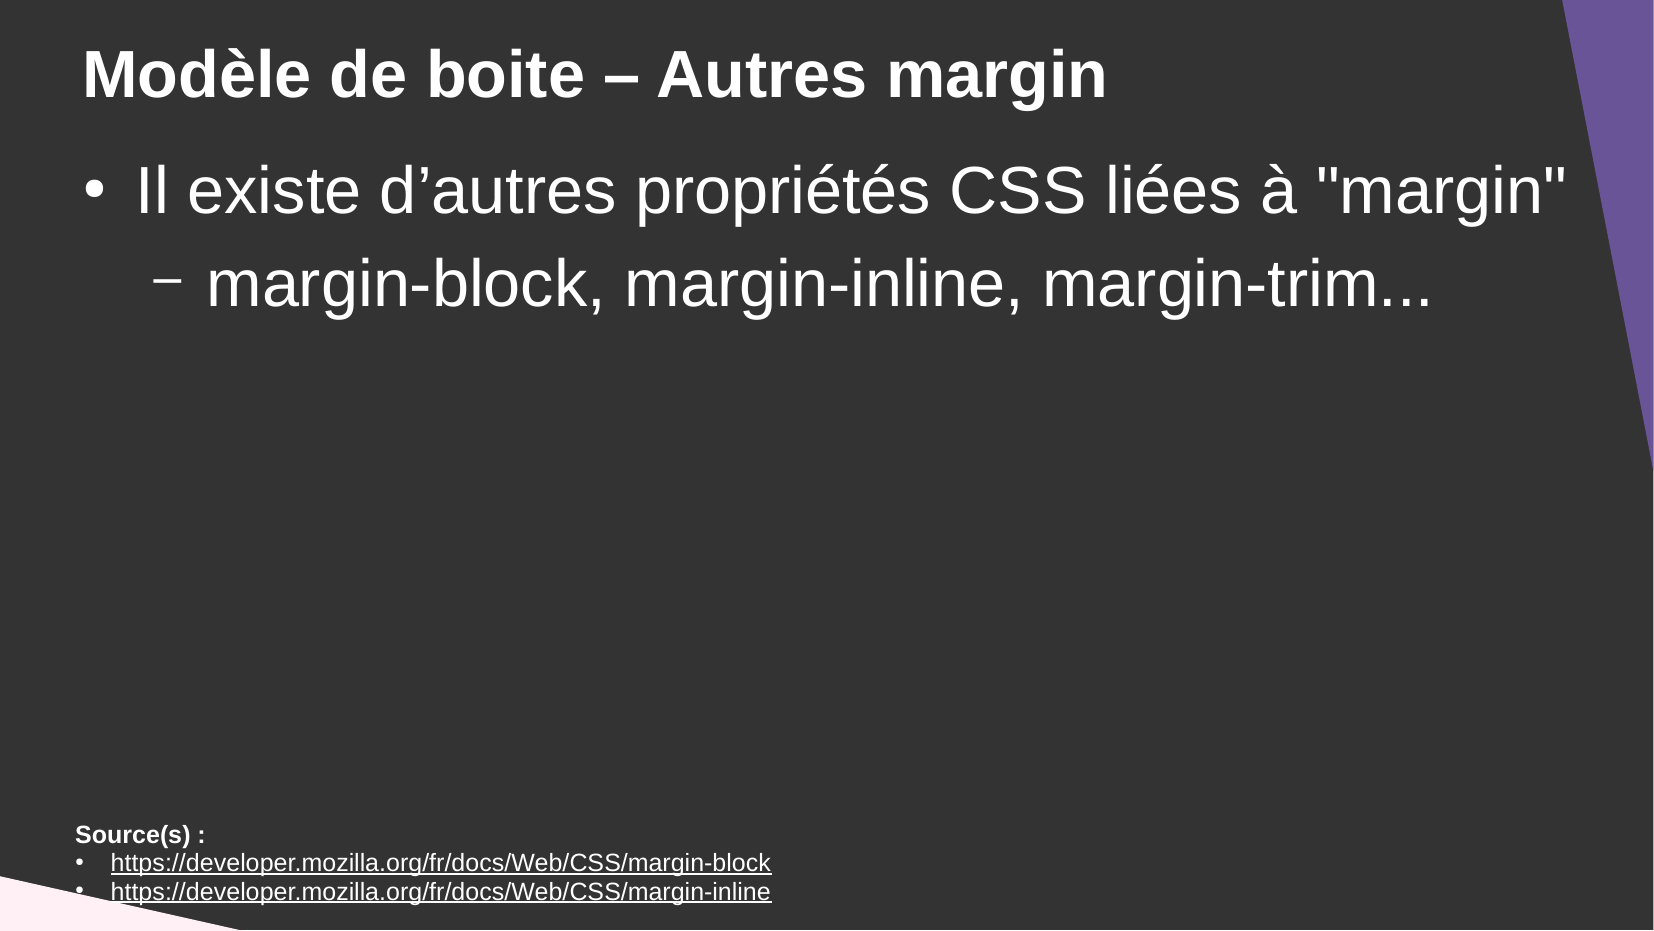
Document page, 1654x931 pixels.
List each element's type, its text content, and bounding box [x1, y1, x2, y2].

title Modèle de boite – Autres margin [82, 37, 1571, 112]
text_box [1562, 0, 1654, 475]
list Il existe d’autres propriétés CSS liées à "margin" margin-block, margin-inline, margin-trim... [64, 153, 1604, 686]
text_box [0, 876, 244, 931]
text_box Source(s) : https://developer.mozilla.org/fr/docs/Web/CSS/margin-block https://developer.mozilla.org/fr/docs/Web/CSS/margin-inline [60, 805, 1546, 913]
